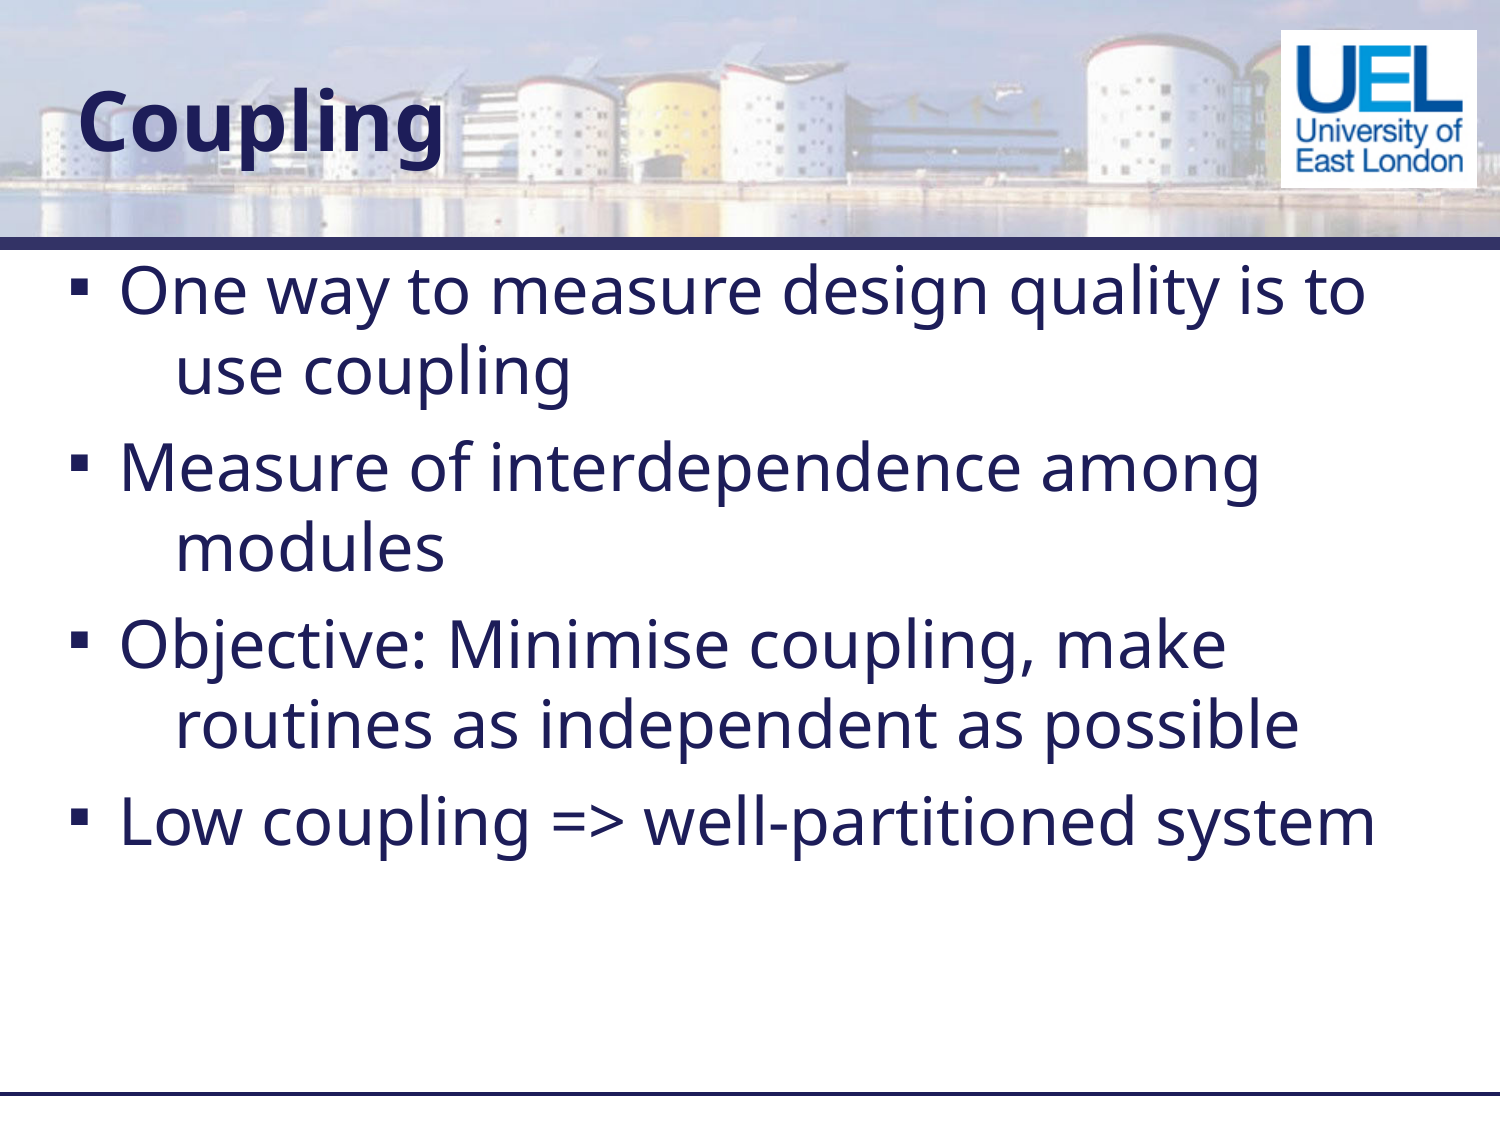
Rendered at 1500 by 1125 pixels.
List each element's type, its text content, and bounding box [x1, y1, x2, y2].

list One way to measure design quality is to use coupling Measure of interdependence among modules Objective: Minimise coupling, make routines as independent as possible Low coupling => well-partitioned system [70, 248, 1418, 991]
title Coupling [76, 17, 1247, 234]
picture [0, 0, 1500, 237]
